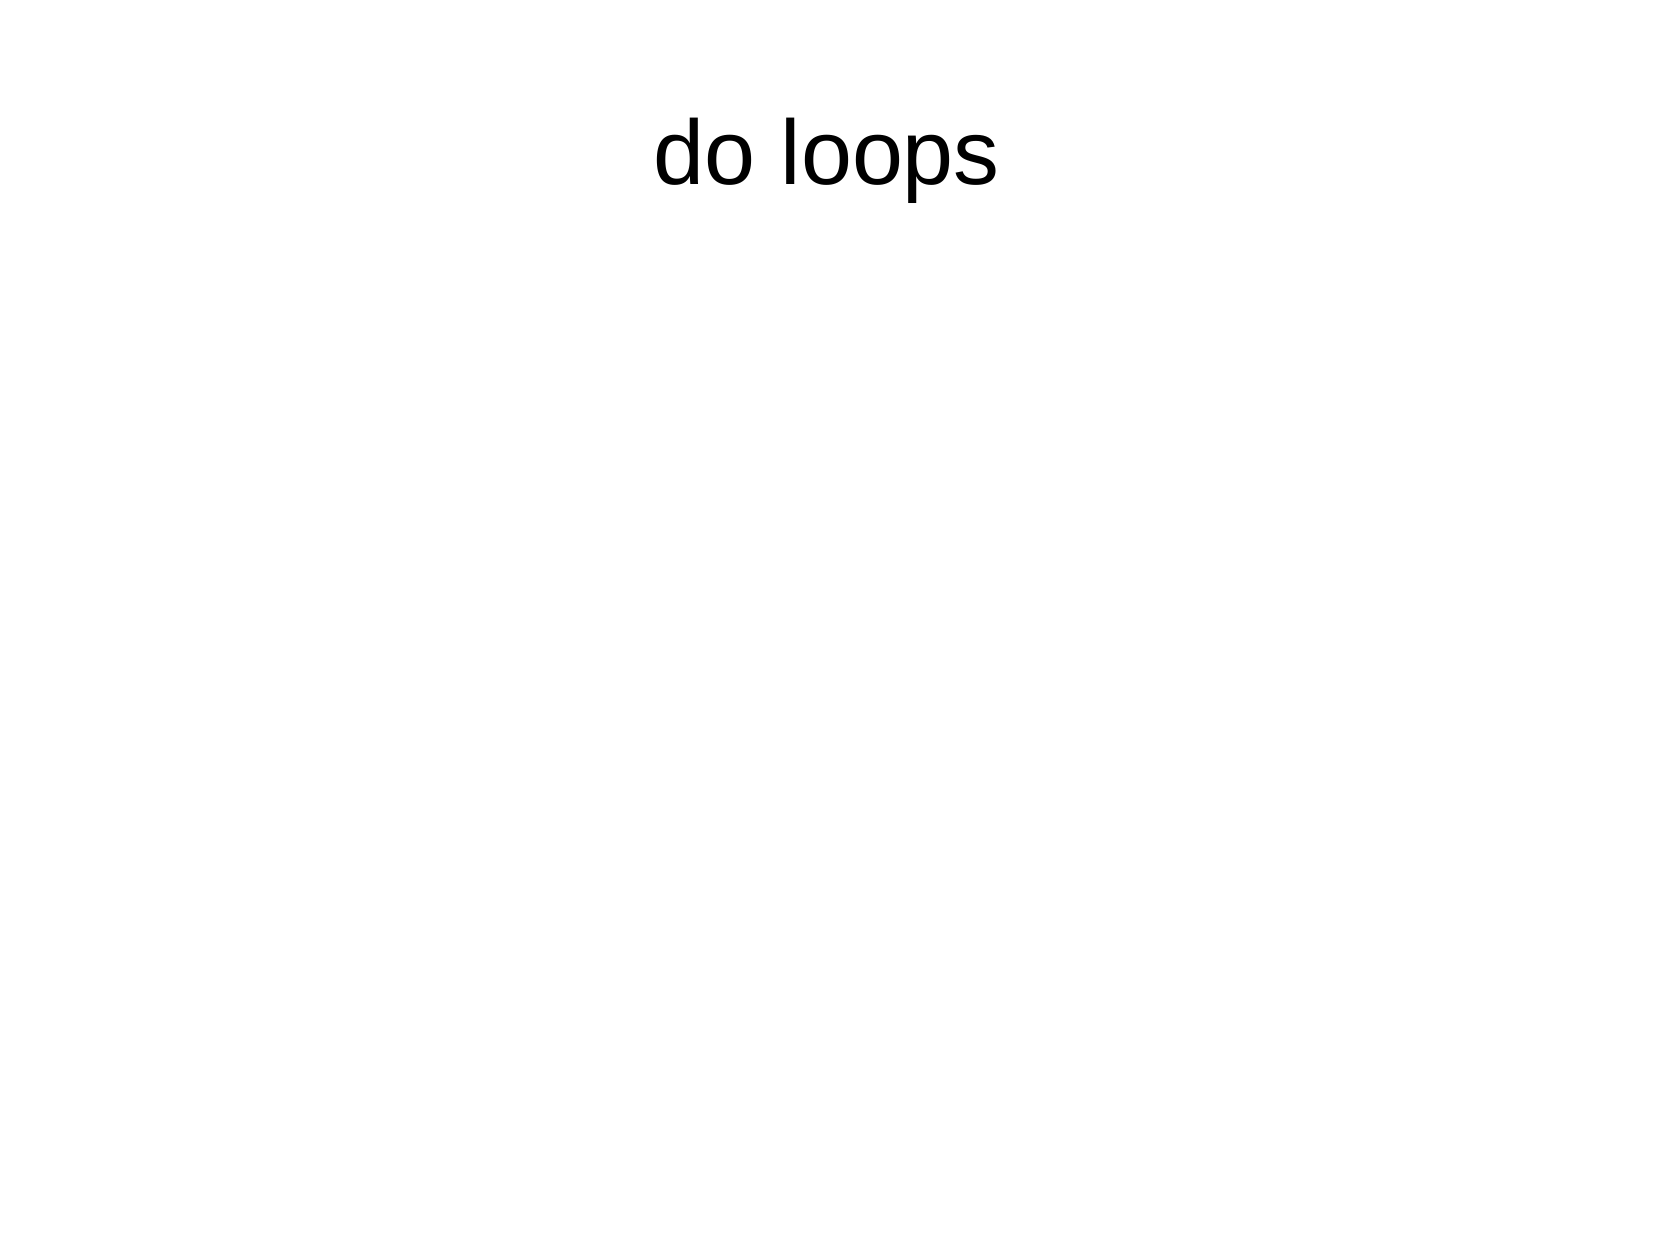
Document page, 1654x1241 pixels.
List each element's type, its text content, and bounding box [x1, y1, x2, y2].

title do loops [82, 49, 1571, 257]
